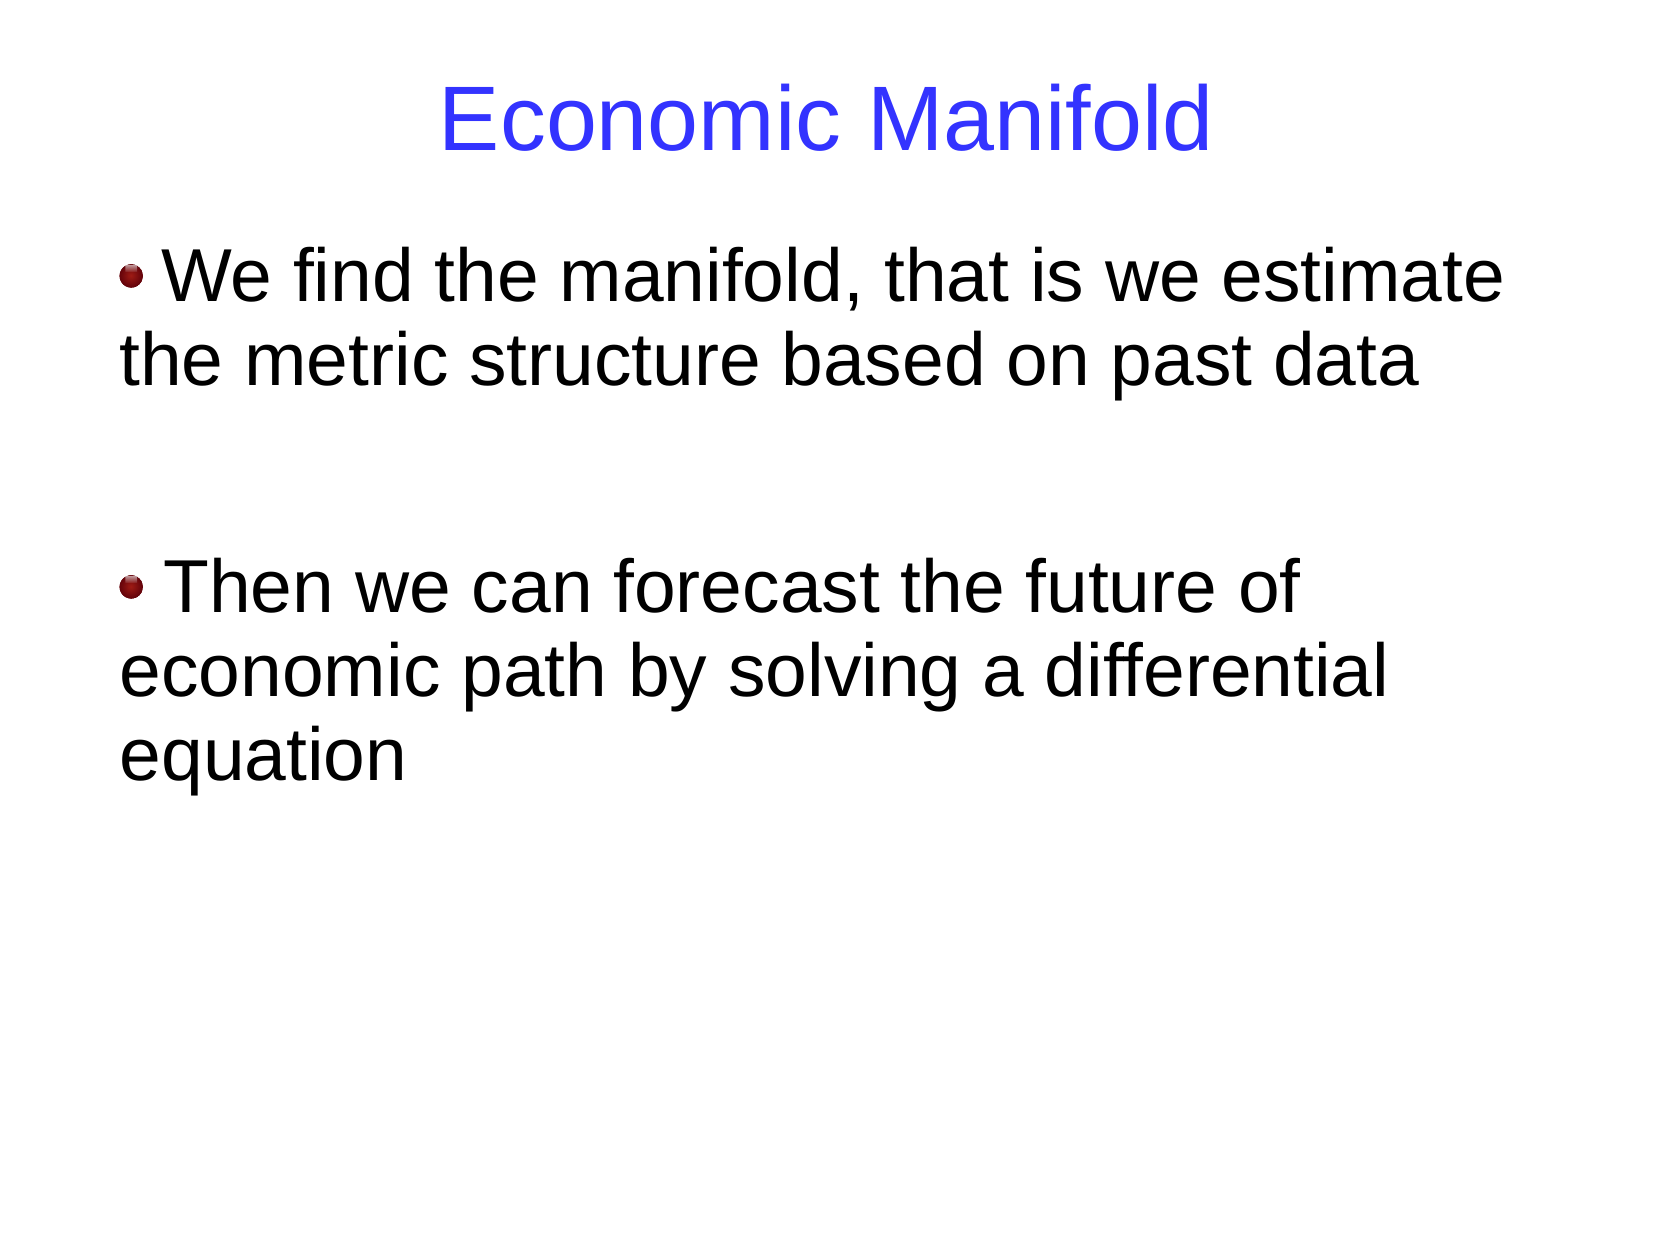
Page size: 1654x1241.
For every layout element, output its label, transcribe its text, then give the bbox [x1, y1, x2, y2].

title Economic Manifold [82, 61, 1571, 177]
list We find the manifold, that is we estimate the metric structure based on past data Then we can forecast the future of economic path by solving a differential equation [101, 233, 1591, 954]
